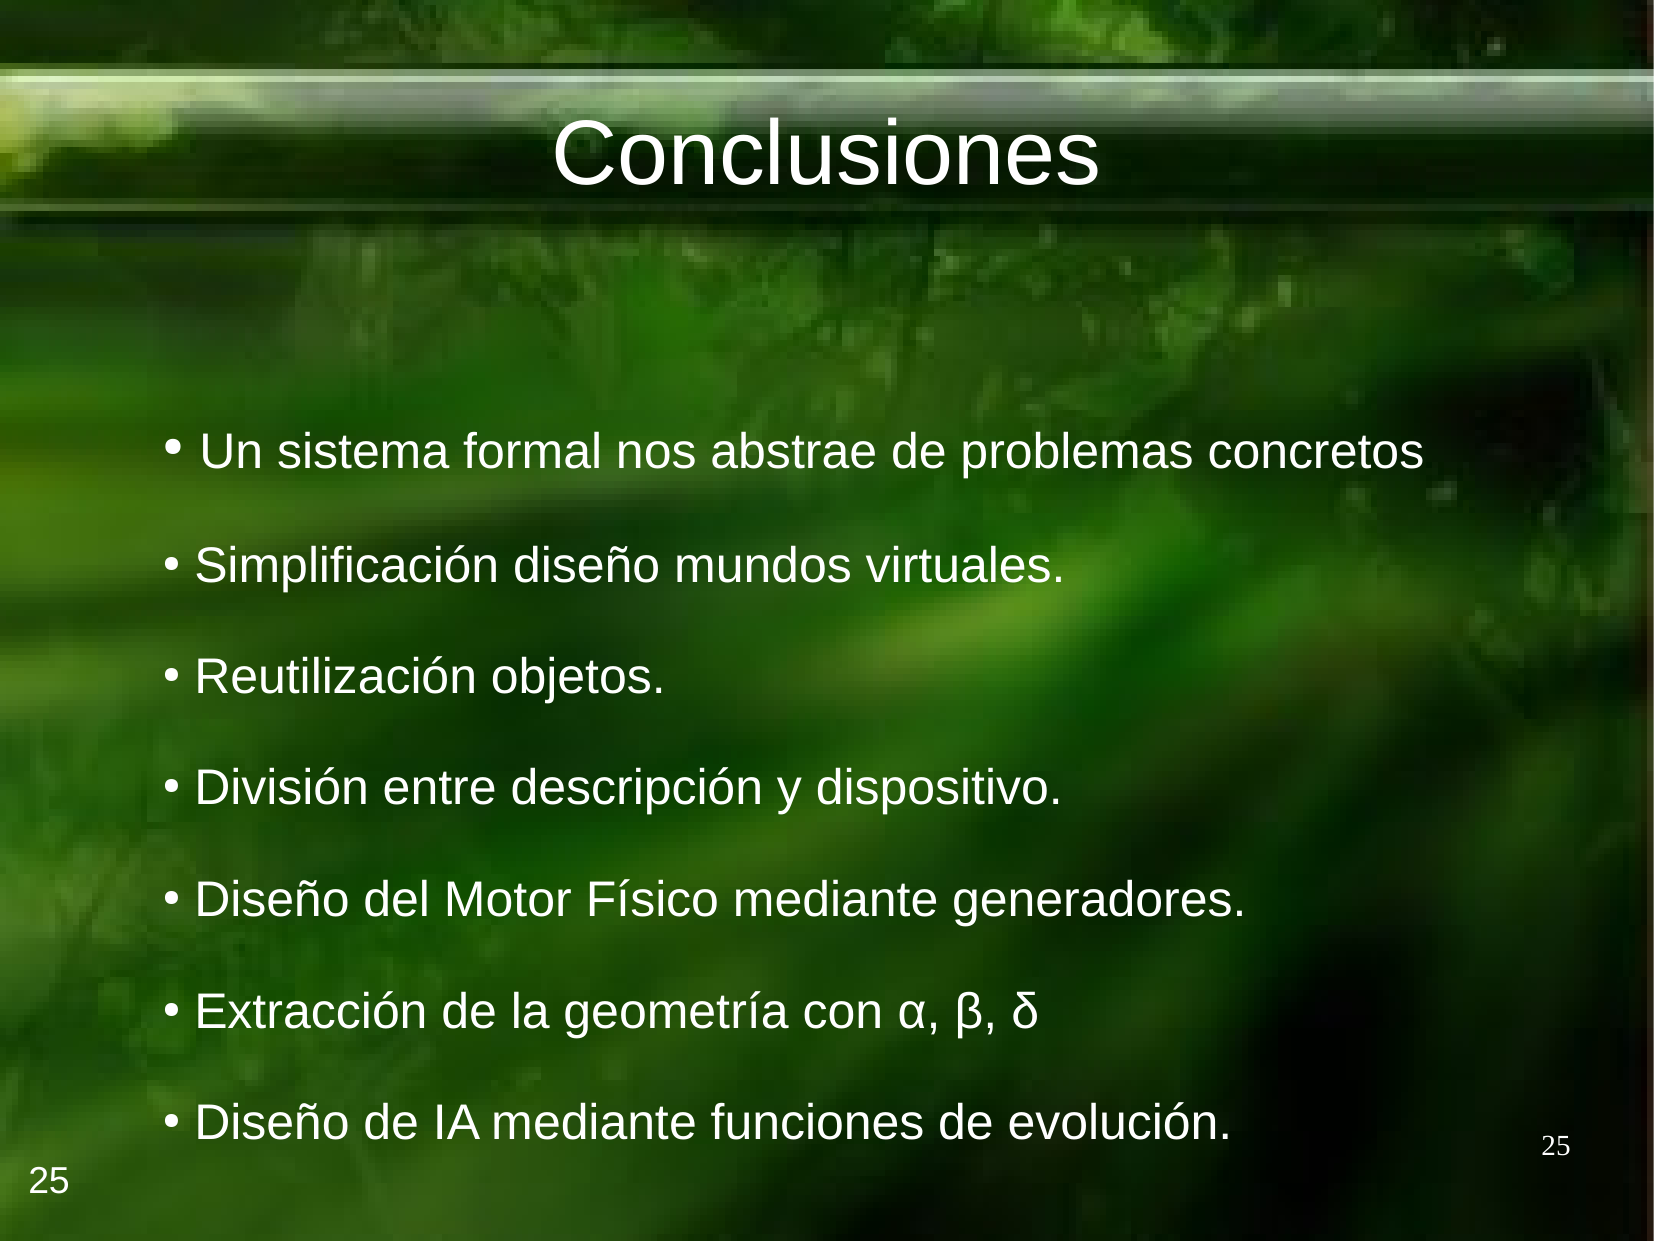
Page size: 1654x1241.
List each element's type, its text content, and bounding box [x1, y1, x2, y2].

picture [0, 0, 1654, 1241]
text_box <número> [13, 1151, 214, 1222]
text_box Un sistema formal nos abstrae de problemas concretos Simplificación diseño mundos virtuales. Reutilización objetos. División entre descripción y dispositivo. Diseño del Motor Físico mediante generadores. Extracción de la geometría con α, β, δ Diseño de IA mediante funciones de evolución. [147, 343, 1565, 1093]
title Conclusiones [82, 56, 1571, 250]
